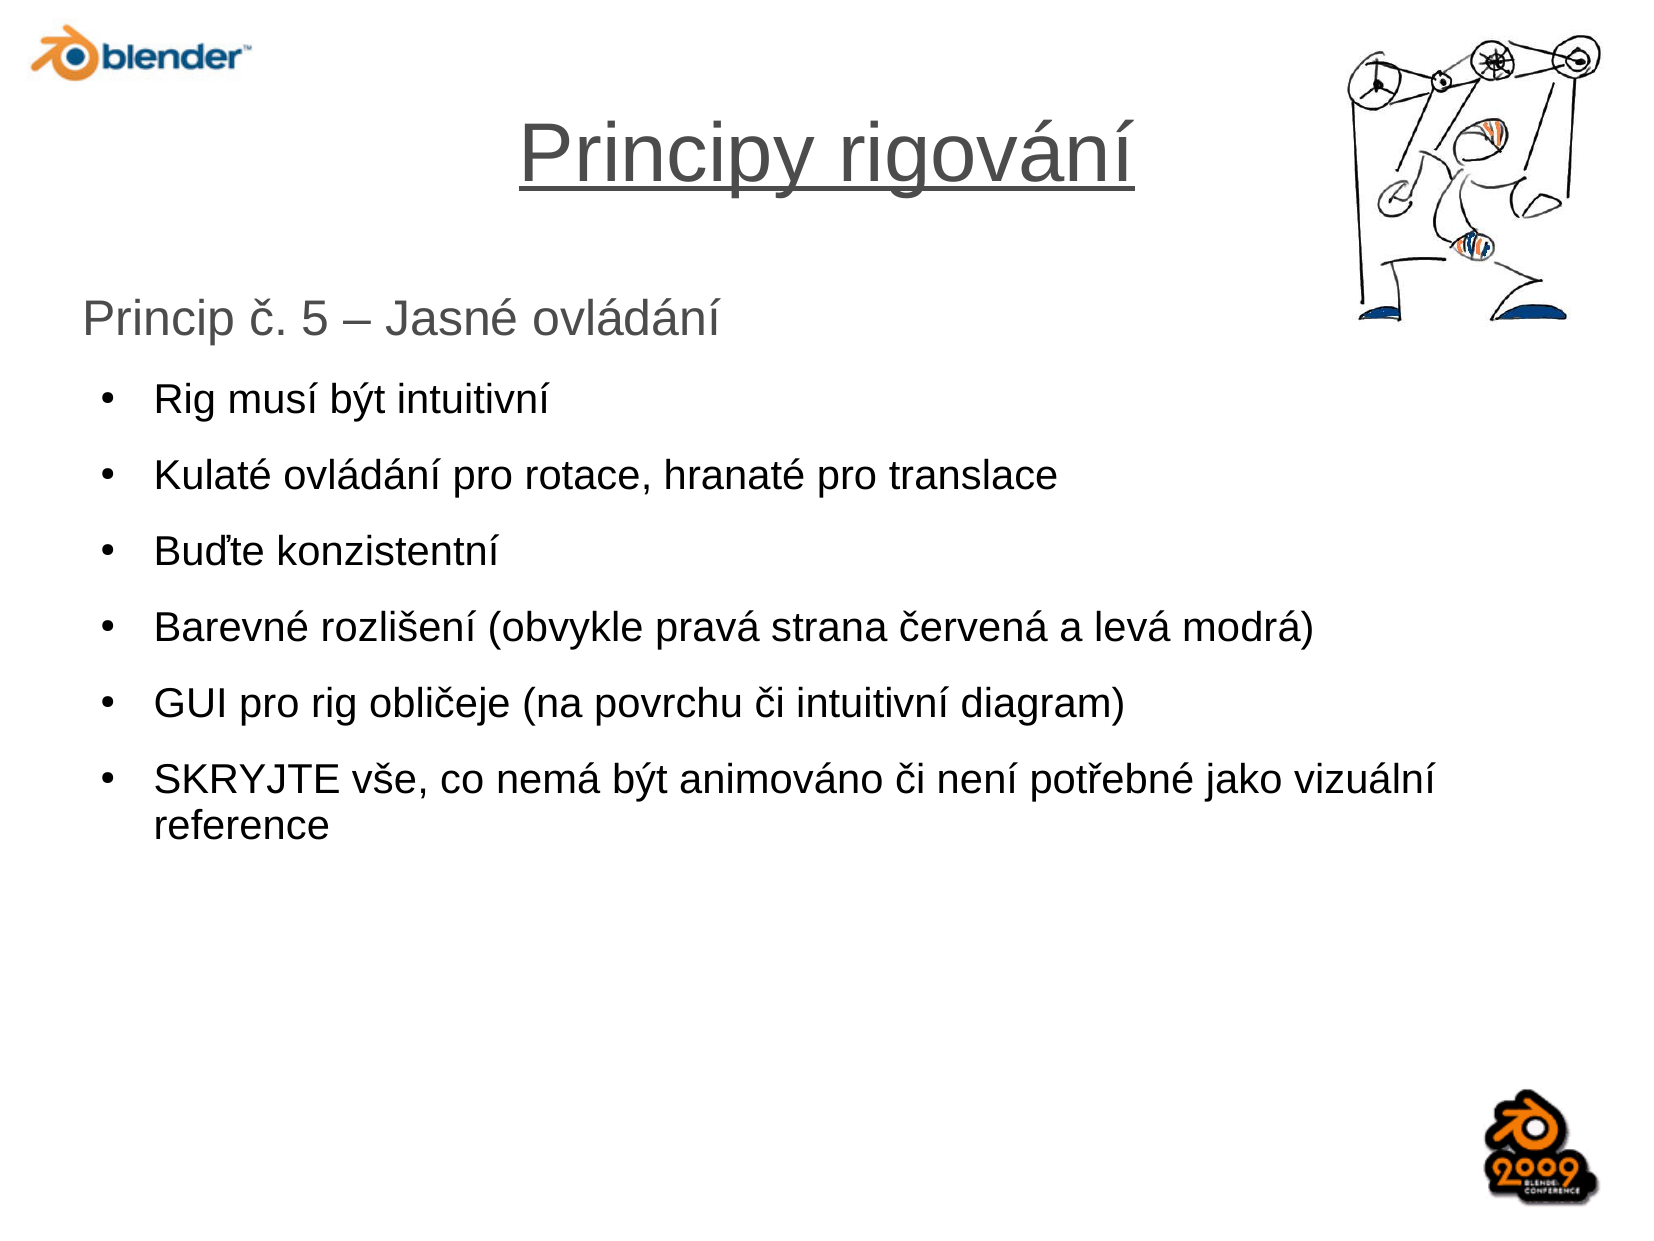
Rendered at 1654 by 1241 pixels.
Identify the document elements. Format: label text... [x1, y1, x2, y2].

title Principy rigování [82, 49, 1571, 257]
picture [1292, 2, 1649, 357]
picture [1476, 1085, 1602, 1211]
list Princip č. 5 – Jasné ovládání Rig musí být intuitivní Kulaté ovládání pro rotace, hranaté pro translace Buďte konzistentní Barevné rozlišení (obvykle pravá strana červená a levá modrá) GUI pro rig obličeje (na povrchu či intuitivní diagram) SKRYJTE vše, co nemá být animováno či není potřebné jako vizuální reference [82, 290, 1571, 1109]
picture [15, 18, 266, 89]
